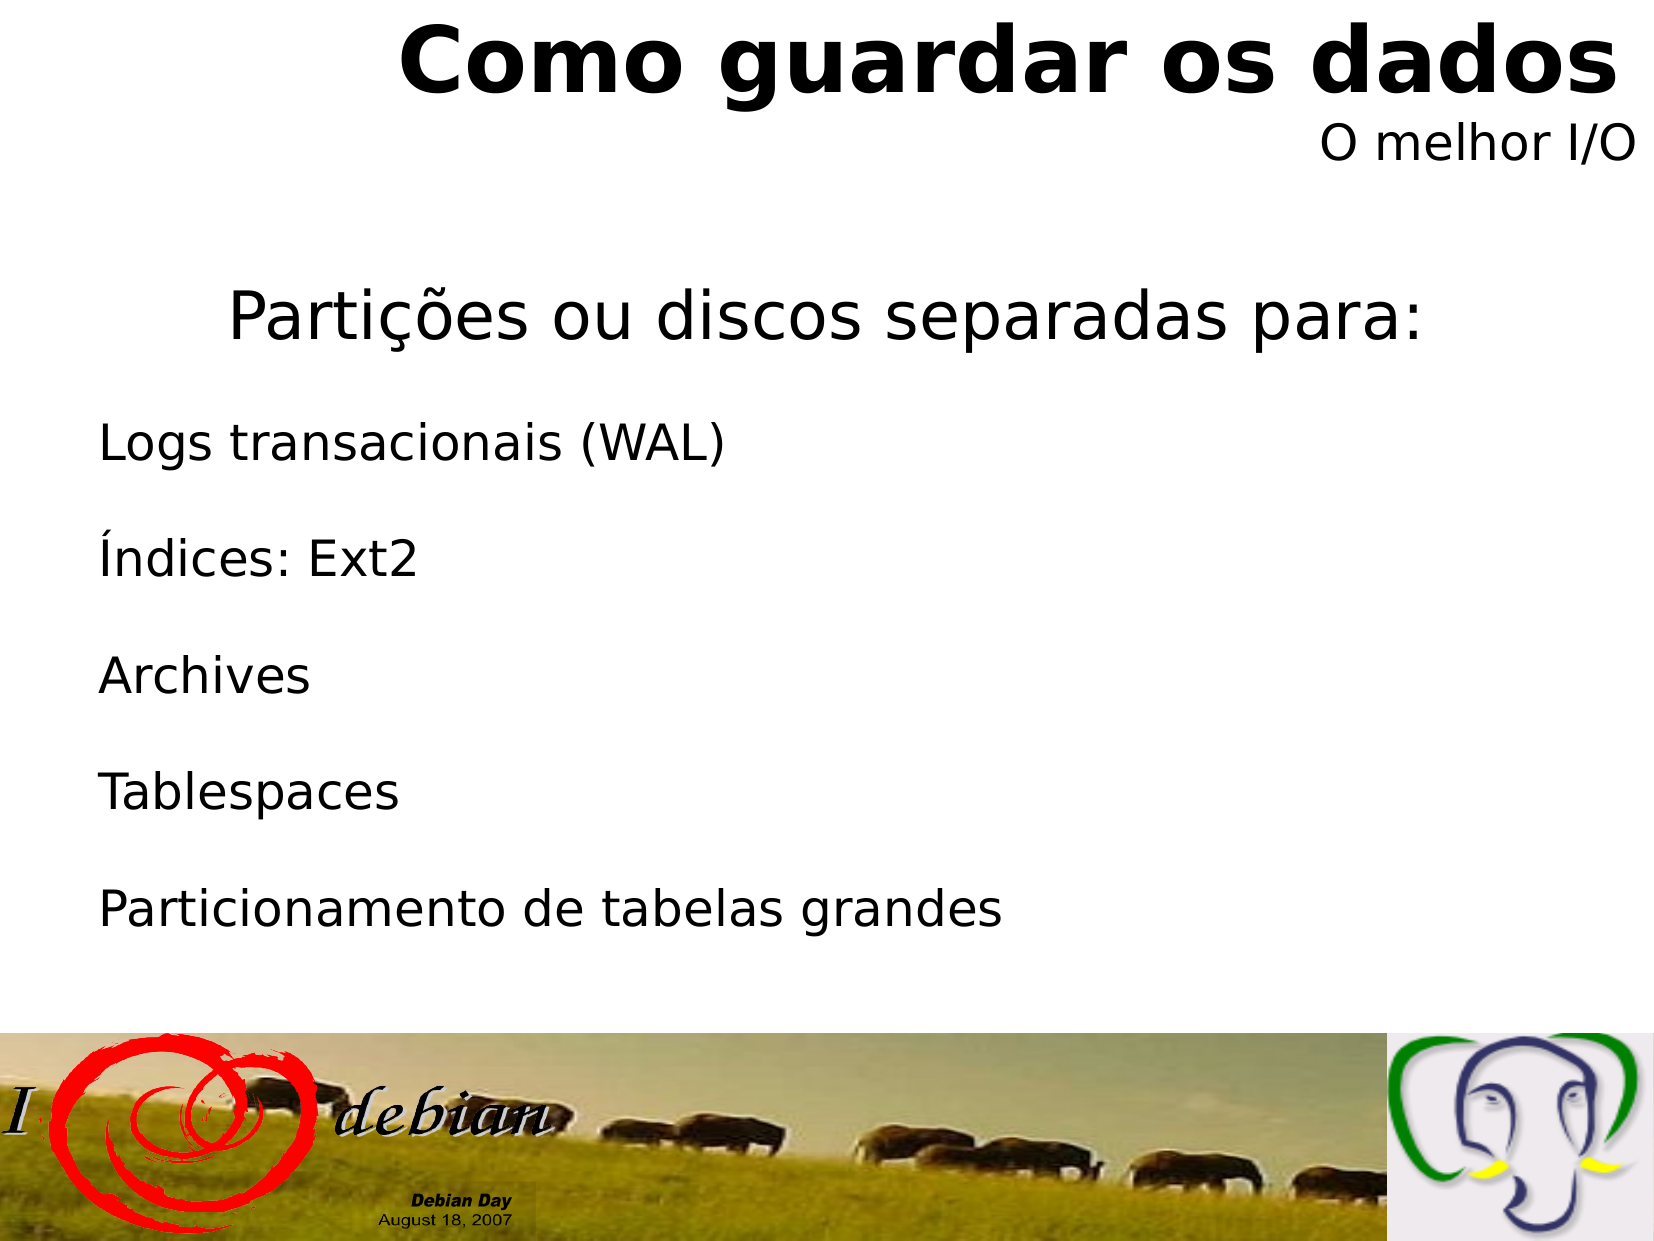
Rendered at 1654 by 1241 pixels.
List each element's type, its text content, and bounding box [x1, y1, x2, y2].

title Como guardar os dados O melhor I/O [88, 7, 1654, 173]
subtitle Partições ou discos separadas para: Logs transacionais (WAL) Índices: Ext2 Archives Tablespaces Particionamento de tabelas grandes [82, 182, 1571, 1034]
picture [0, 1033, 1654, 1241]
